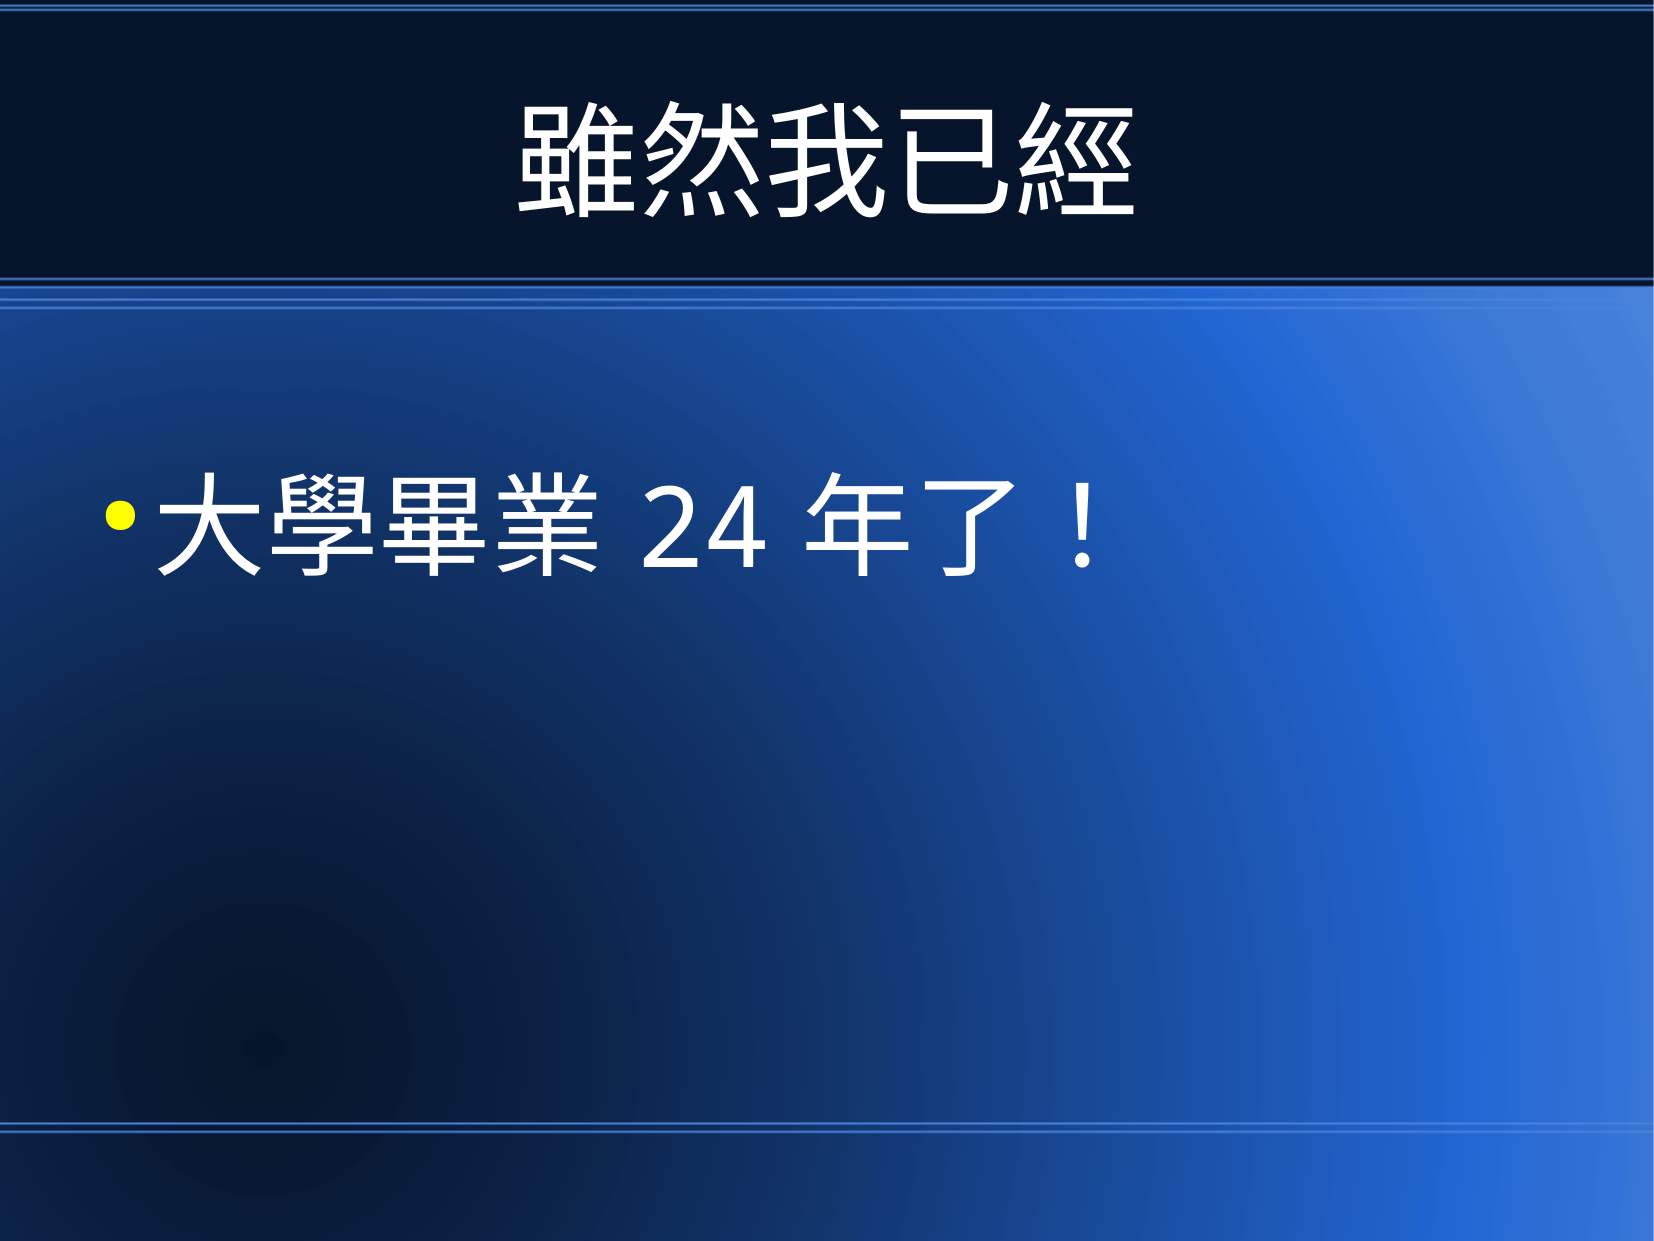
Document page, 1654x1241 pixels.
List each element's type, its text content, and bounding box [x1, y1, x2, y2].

title 雖然我已經 [82, 49, 1571, 257]
list 大學畢業24年了！ [82, 355, 1571, 1241]
picture [0, 0, 1654, 1241]
